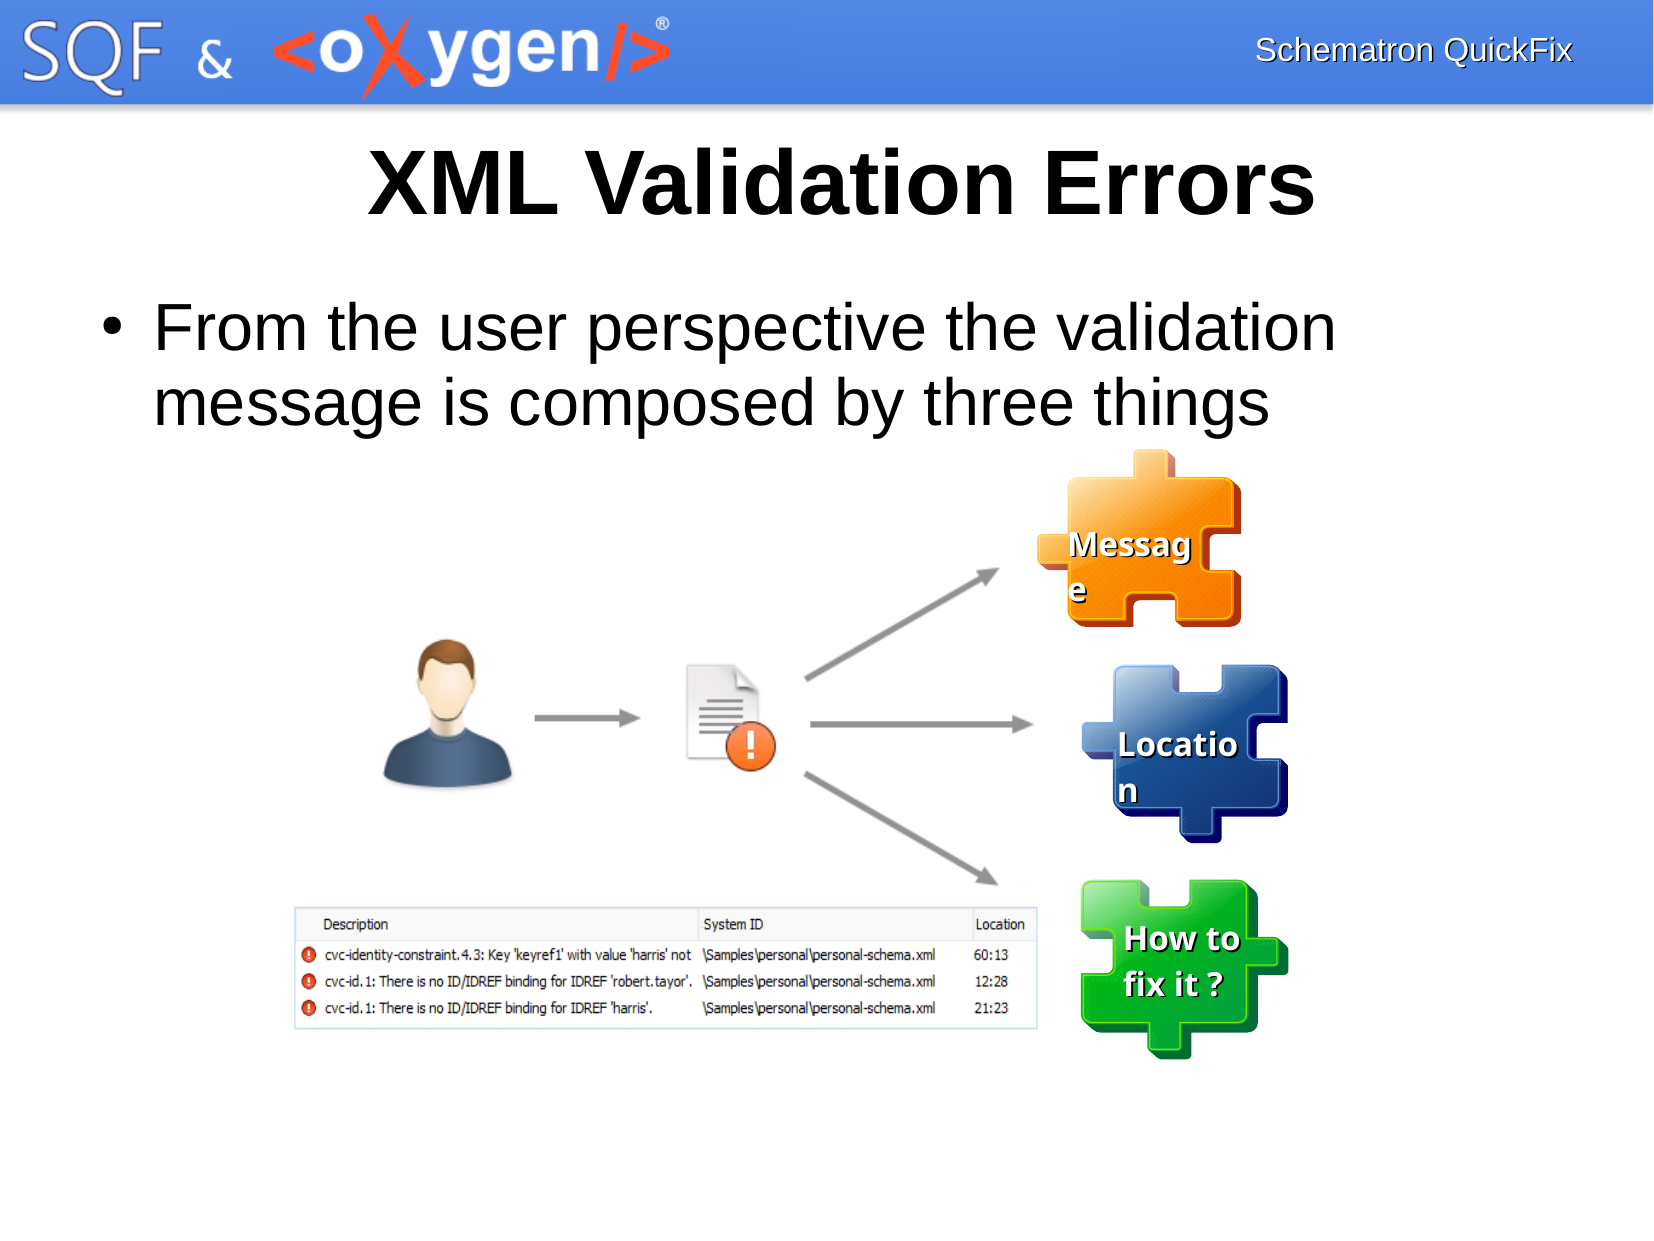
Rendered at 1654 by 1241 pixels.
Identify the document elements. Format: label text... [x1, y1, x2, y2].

picture [355, 448, 1242, 894]
list From the user perspective the validation message is composed by three things [82, 290, 1571, 1152]
text_box How to fix it ? [1108, 907, 1273, 1021]
title XML Validation Errors [82, 78, 1571, 287]
text_box Location [1102, 714, 1268, 776]
picture [0, 0, 1654, 118]
picture [1060, 863, 1301, 1072]
text_box Message [1052, 513, 1219, 575]
picture [1064, 650, 1306, 858]
picture [292, 903, 1040, 1032]
